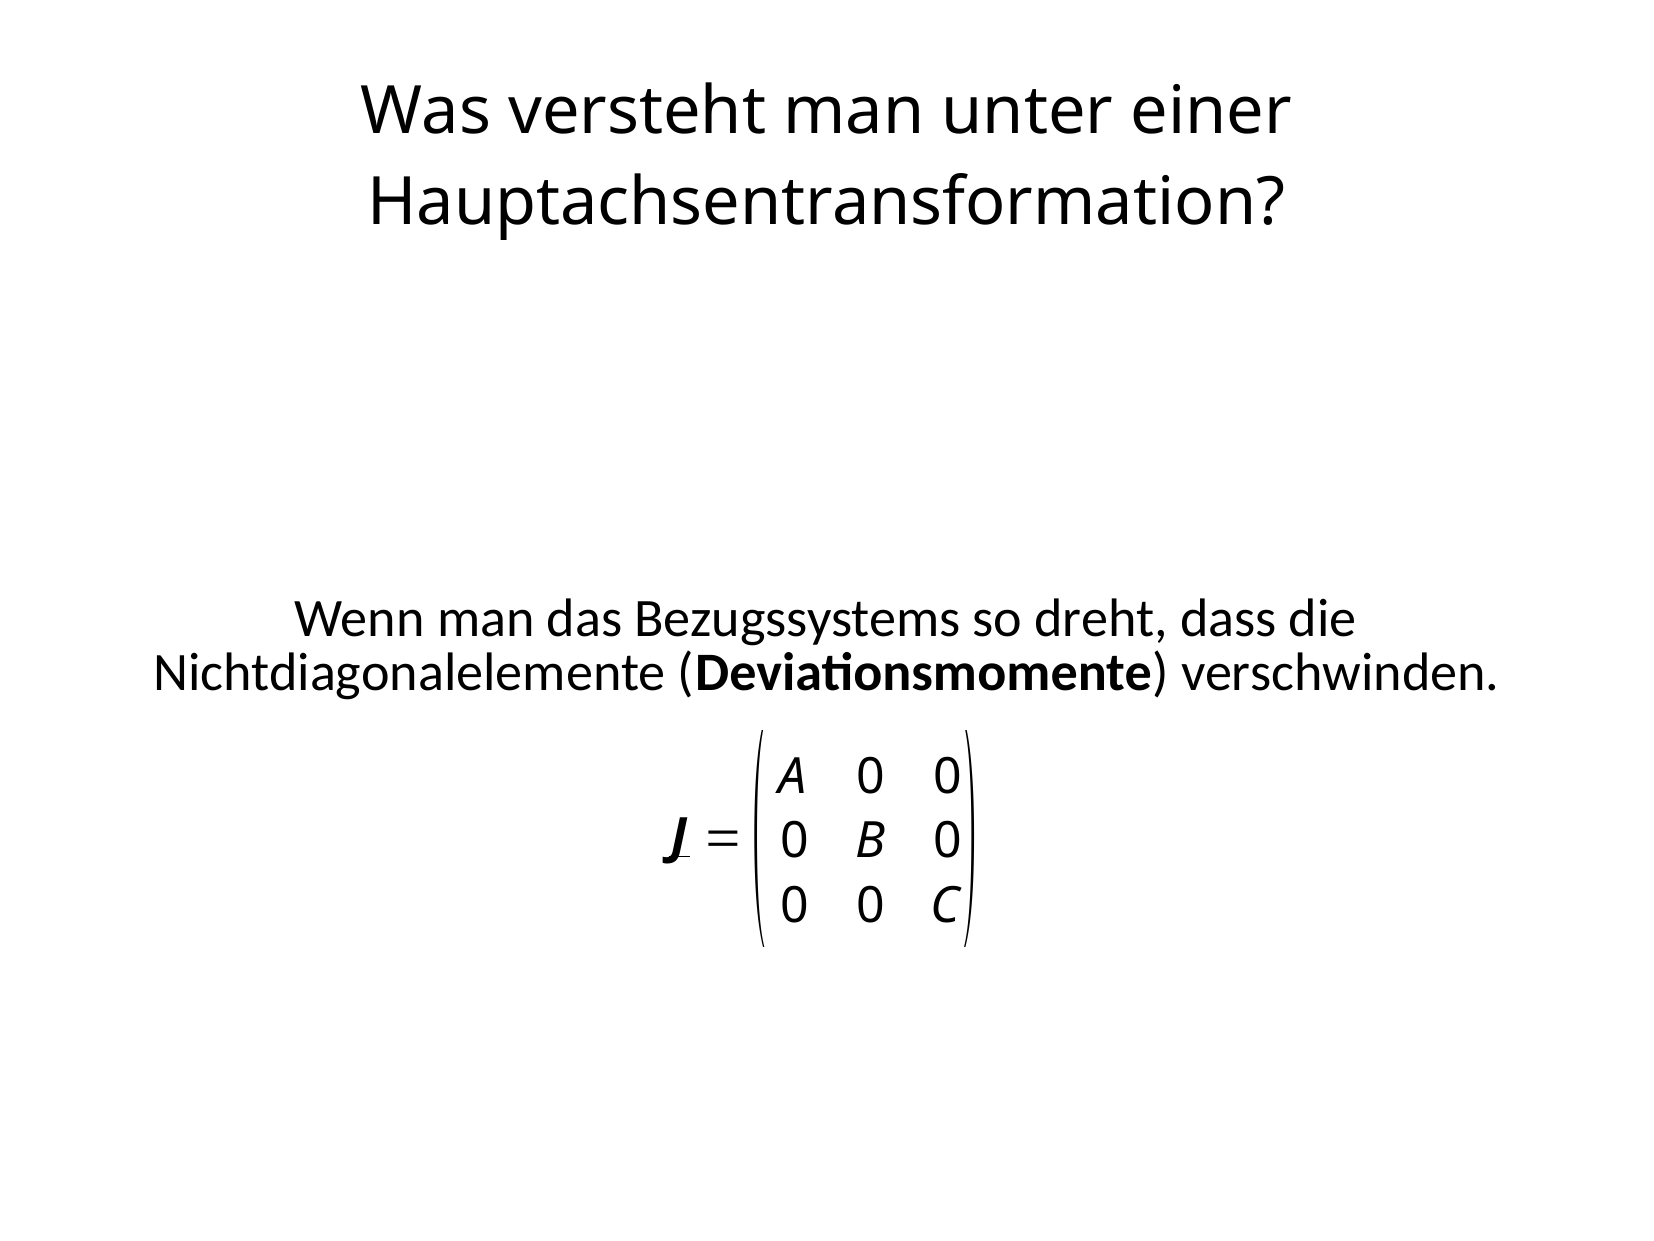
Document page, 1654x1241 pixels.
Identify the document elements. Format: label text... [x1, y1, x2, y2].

chart [661, 730, 993, 947]
title Was versteht man unter einer Hauptachsentransformation? [82, 49, 1571, 257]
subtitle Wenn man das Bezugssystems so dreht, dass die Nichtdiagonalelemente (Deviationsmomente) verschwinden. [82, 290, 1571, 1010]
